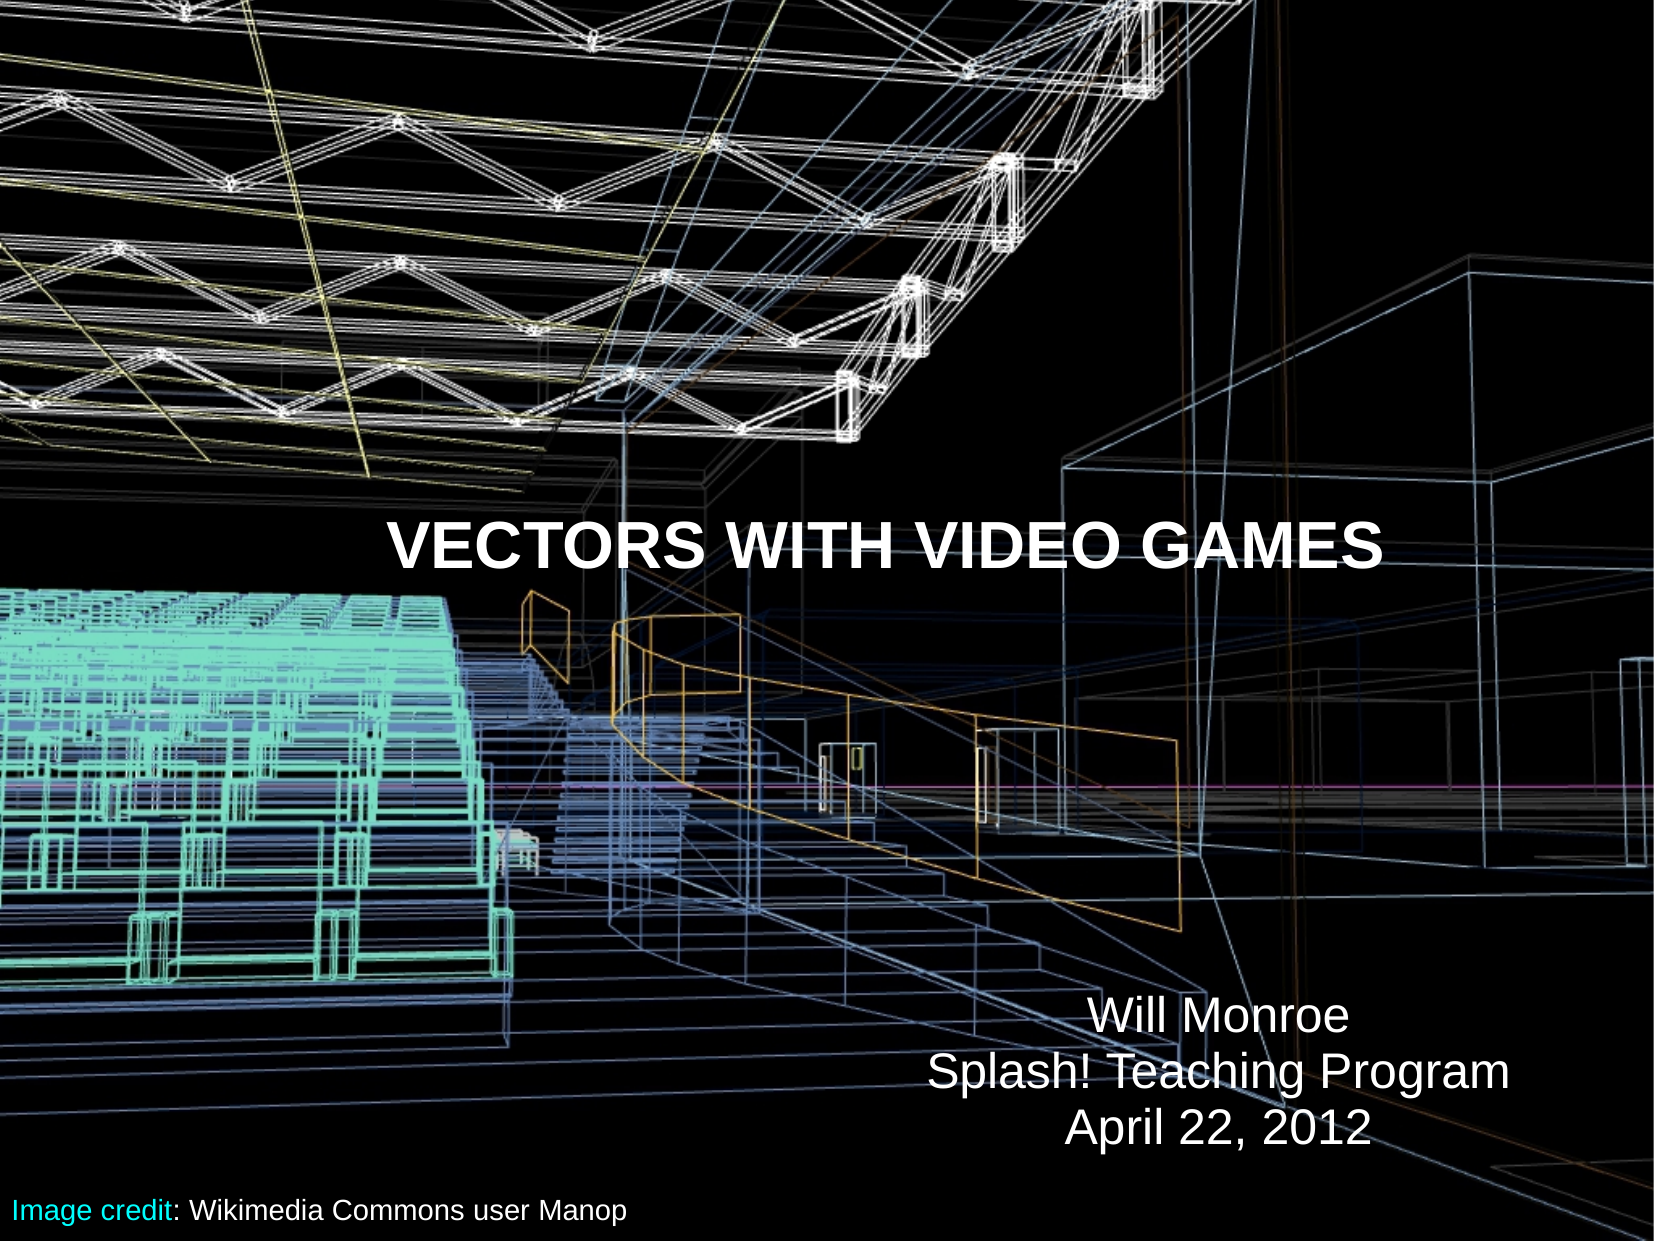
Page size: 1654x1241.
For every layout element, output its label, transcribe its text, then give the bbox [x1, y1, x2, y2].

text_box Image credit: Wikimedia Commons user Manop [0, 1186, 644, 1234]
subtitle VECTORS WITH VIDEO GAMES [141, 15, 1631, 1075]
picture [0, 0, 1654, 1241]
text_box Will Monroe Splash! Teaching Program April 22, 2012 [899, 980, 1538, 1163]
